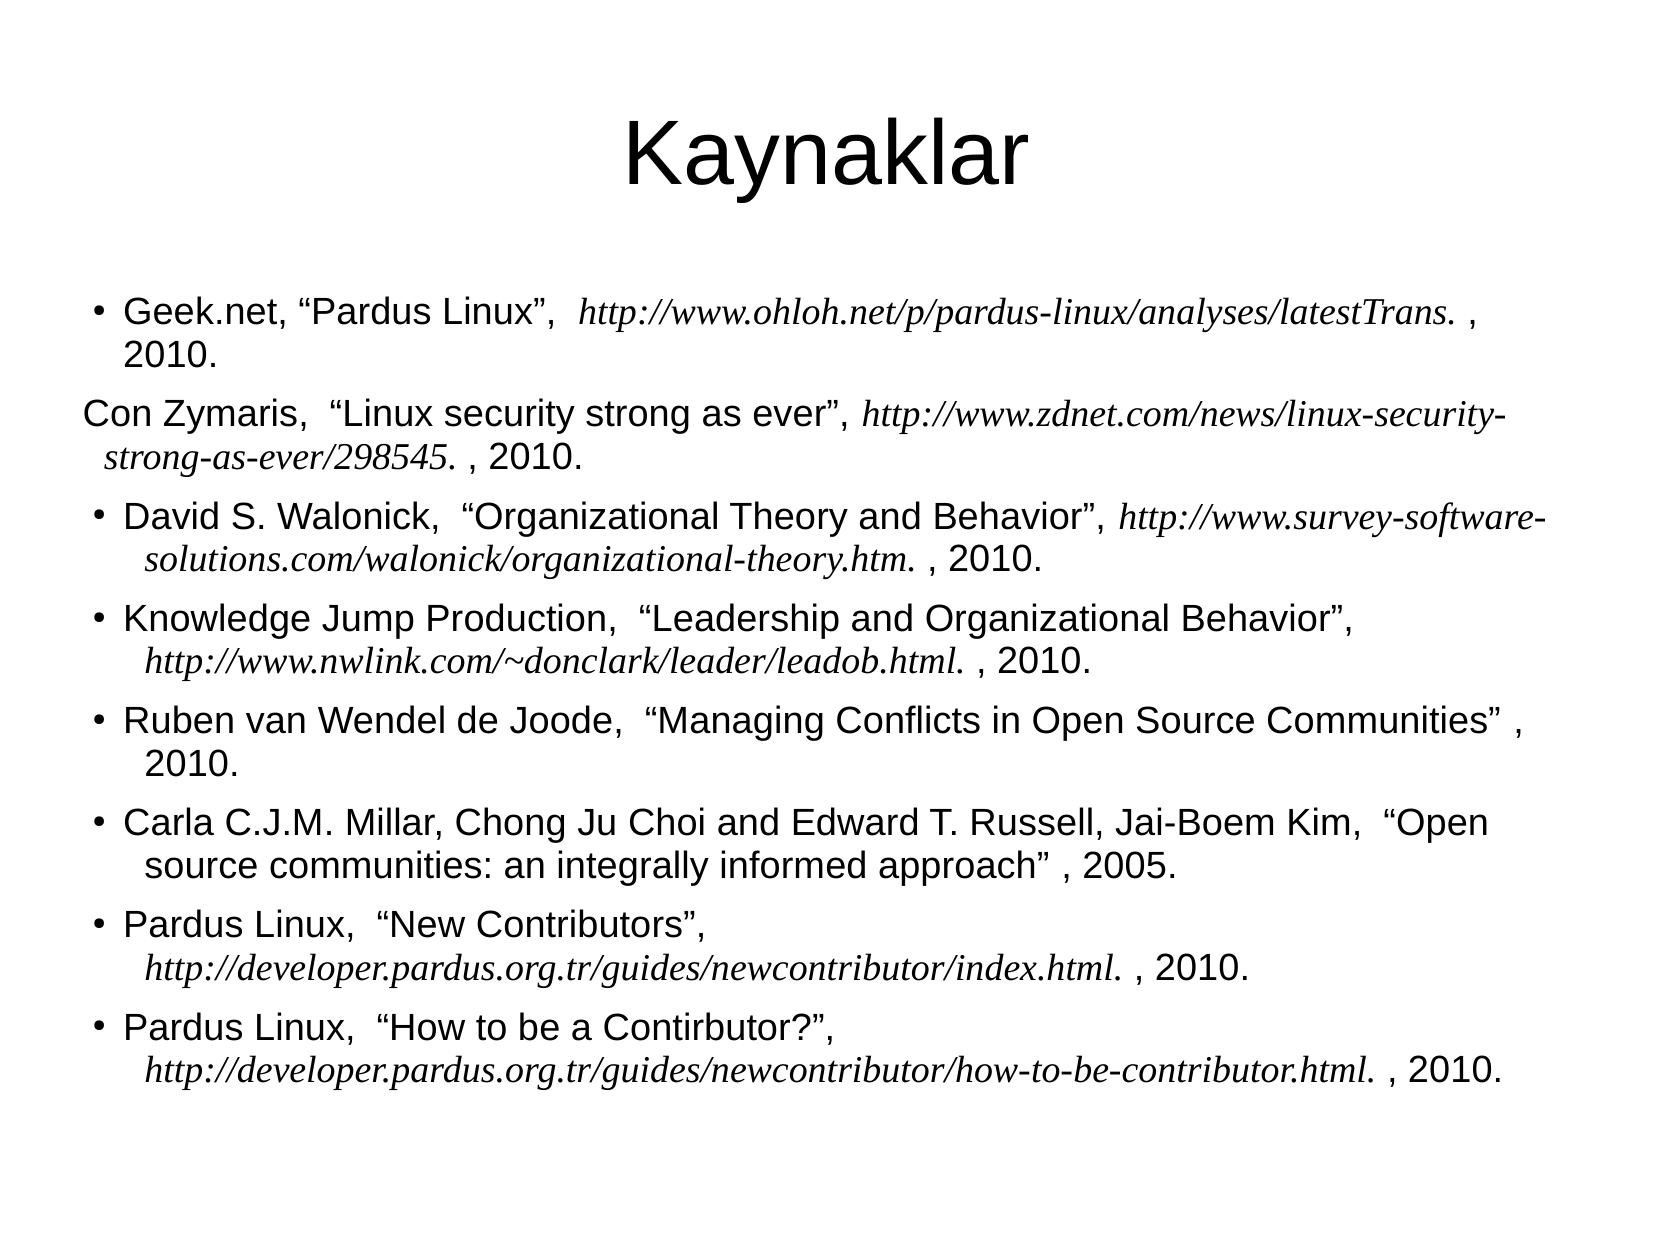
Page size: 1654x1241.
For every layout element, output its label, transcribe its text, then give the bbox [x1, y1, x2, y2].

list Geek.net, “Pardus Linux”, http://www.ohloh.net/p/pardus-linux/analyses/latestTrans. , 2010. Con Zymaris, “Linux security strong as ever”, http://www.zdnet.com/news/linux-security-strong-as-ever/298545. , 2010. David S. Walonick, “Organizational Theory and Behavior”, http://www.survey-software-solutions.com/walonick/organizational-theory.htm. , 2010. Knowledge Jump Production, “Leadership and Organizational Behavior”, http://www.nwlink.com/~donclark/leader/leadob.html. , 2010. Ruben van Wendel de Joode, “Managing Conflicts in Open Source Communities” , 2010. Carla C.J.M. Millar, Chong Ju Choi and Edward T. Russell, Jai-Boem Kim, “Open source communities: an integrally informed approach” , 2005. Pardus Linux, “New Contributors”, http://developer.pardus.org.tr/guides/newcontributor/index.html. , 2010. Pardus Linux, “How to be a Contirbutor?”, http://developer.pardus.org.tr/guides/newcontributor/how-to-be-contributor.html. , 2010. [82, 290, 1571, 1109]
title Kaynaklar [82, 56, 1571, 250]
